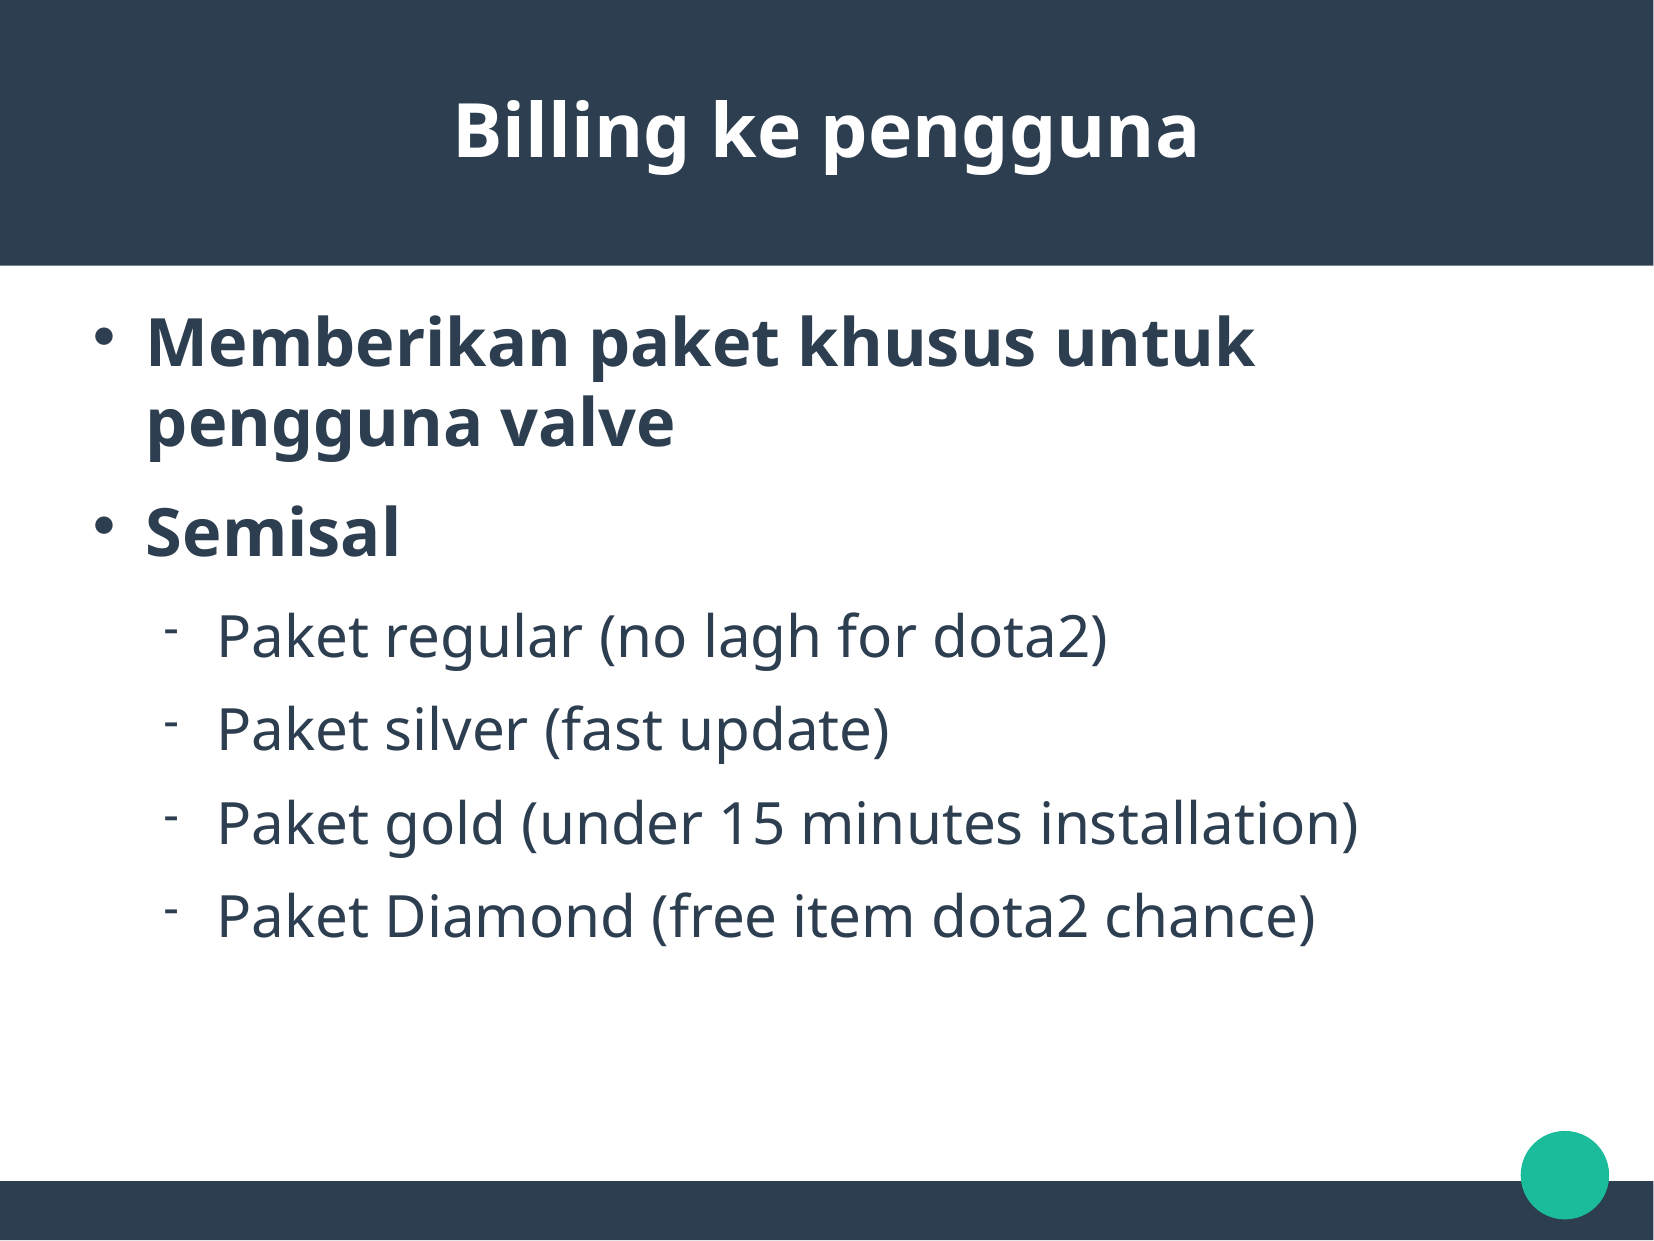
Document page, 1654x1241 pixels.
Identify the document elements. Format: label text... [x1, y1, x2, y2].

text_box Memberikan paket khusus untuk pengguna valve Semisal Paket regular (no lagh for dota2) Paket silver (fast update) Paket gold (under 15 minutes installation) Paket Diamond (free item dota2 chance) [75, 300, 1595, 1152]
text_box Billing ke pengguna [59, 49, 1595, 207]
